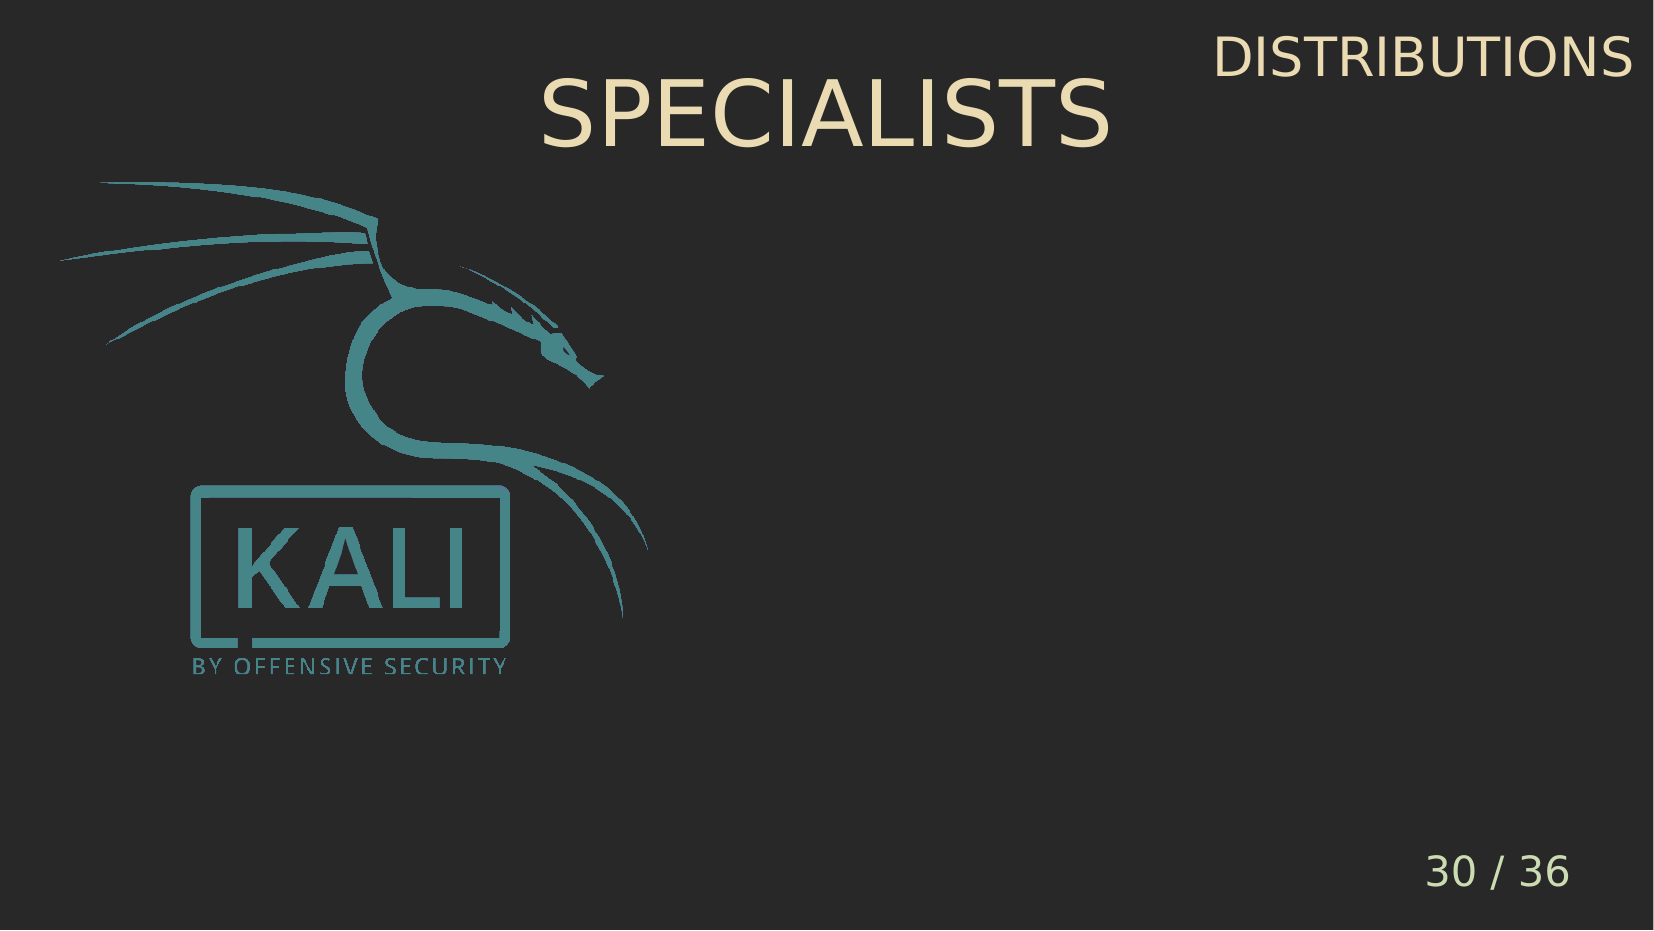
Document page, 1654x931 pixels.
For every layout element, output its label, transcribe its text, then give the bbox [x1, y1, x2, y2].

title SPECIALISTS [82, 37, 1571, 193]
picture [37, 180, 649, 676]
text_box DISTRIBUTIONS [1050, 18, 1651, 160]
